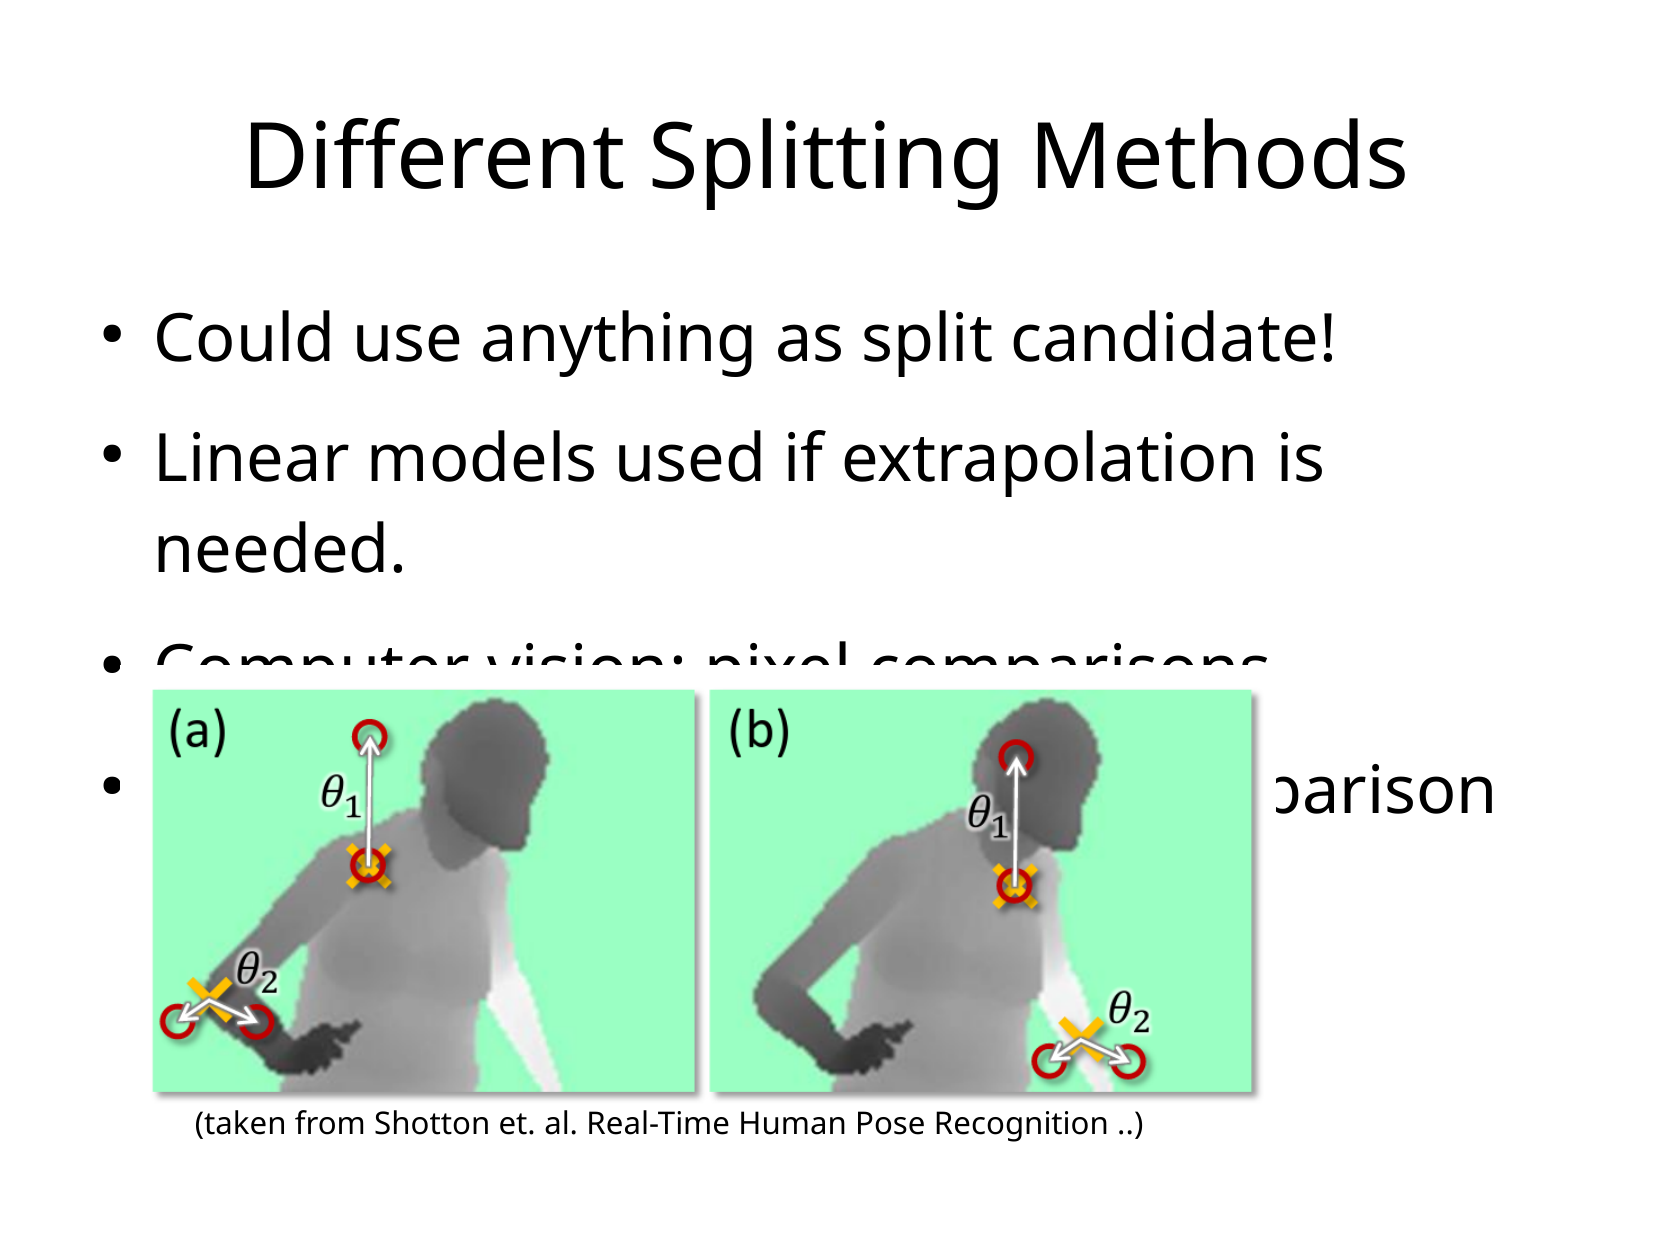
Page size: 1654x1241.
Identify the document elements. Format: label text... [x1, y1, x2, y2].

text_box (taken from Shotton et. al. Real-Time Human Pose Recognition ..) [180, 1093, 1186, 1141]
title Different Splitting Methods [82, 49, 1571, 257]
list Could use anything as split candidate! Linear models used if extrapolation is needed. Computer vision: pixel comparisons Kinect (first generation): depth comparison [82, 290, 1571, 1010]
picture [120, 665, 1276, 1111]
